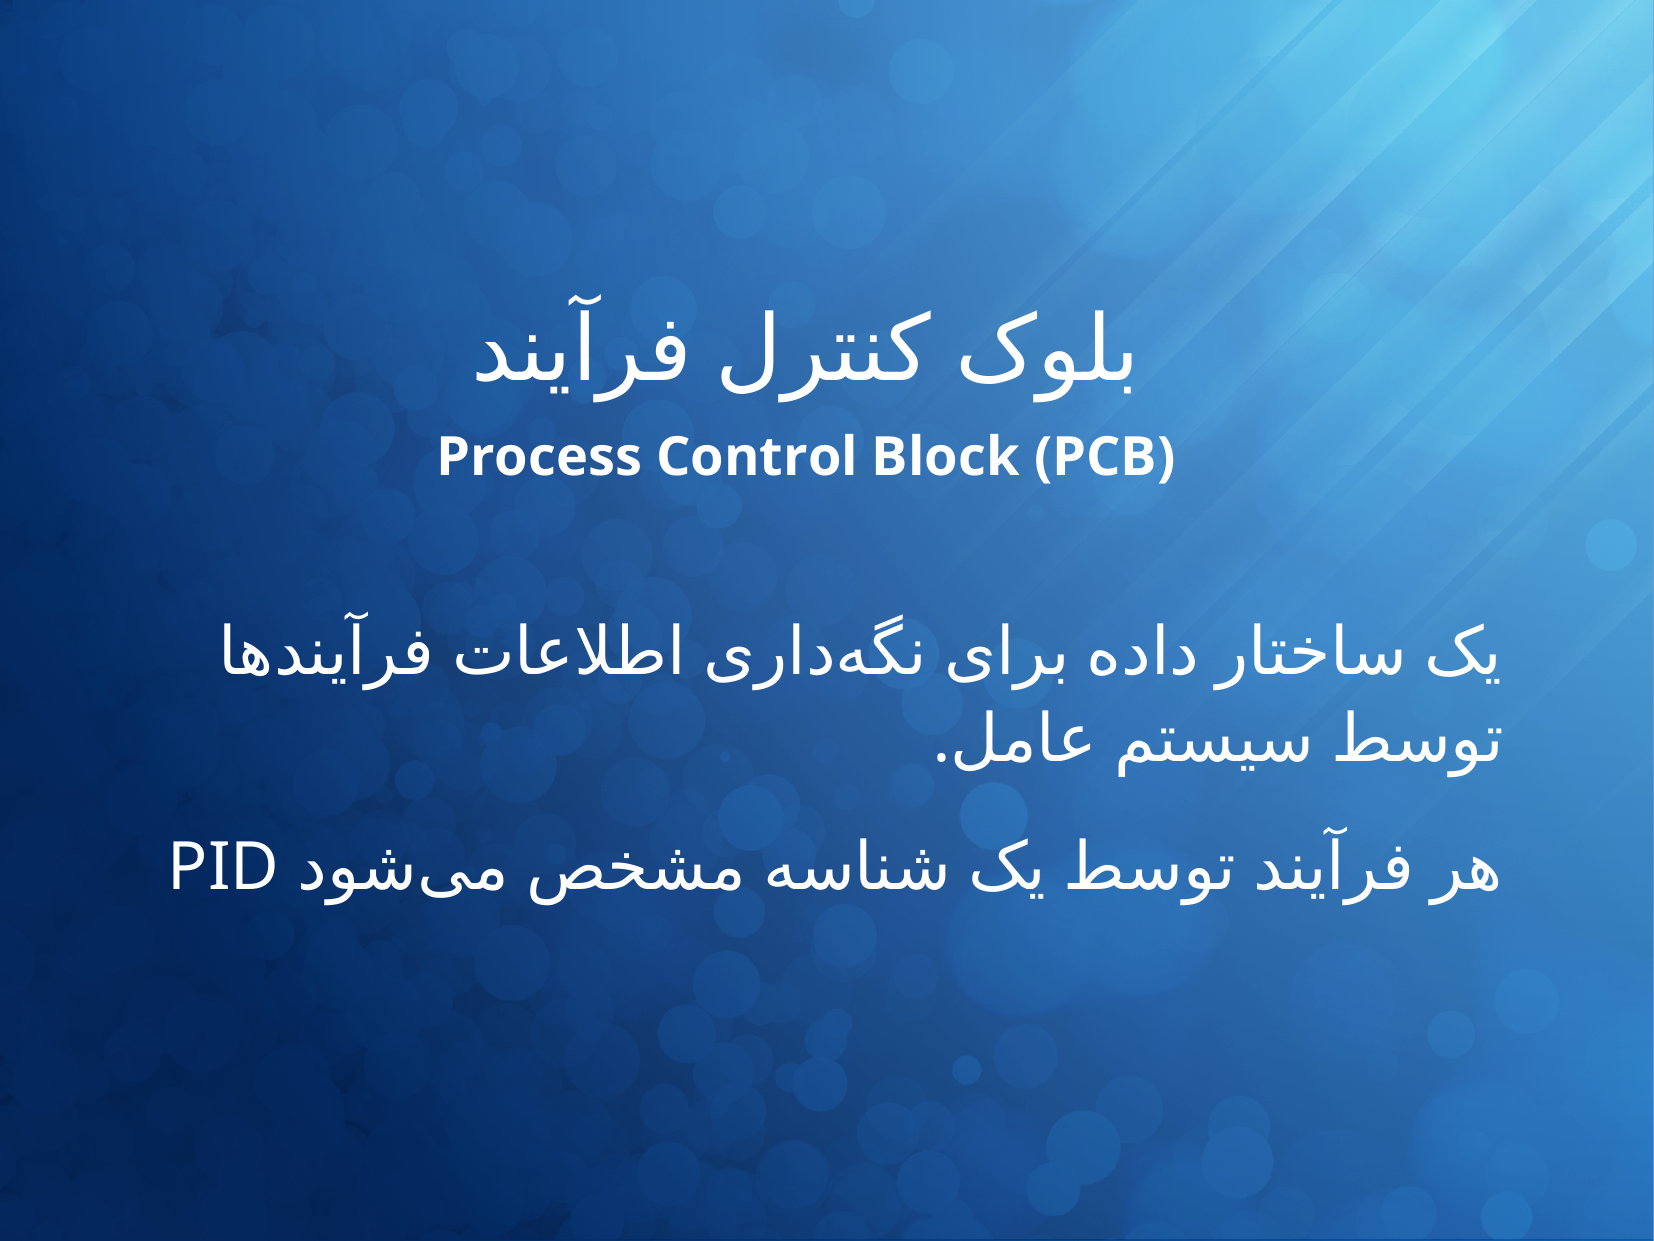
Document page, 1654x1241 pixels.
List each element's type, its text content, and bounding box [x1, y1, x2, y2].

picture [0, 0, 1654, 1241]
list یک ساختار داده برای نگه‌داری اطلاعات فرآیندها توسط سیستم عامل. هر فرآیند توسط یک شناسه مشخص می‌شود PID [122, 614, 1576, 1118]
title بلوک کنترل فرآیند Process Control Block (PCB) [112, 300, 1501, 491]
